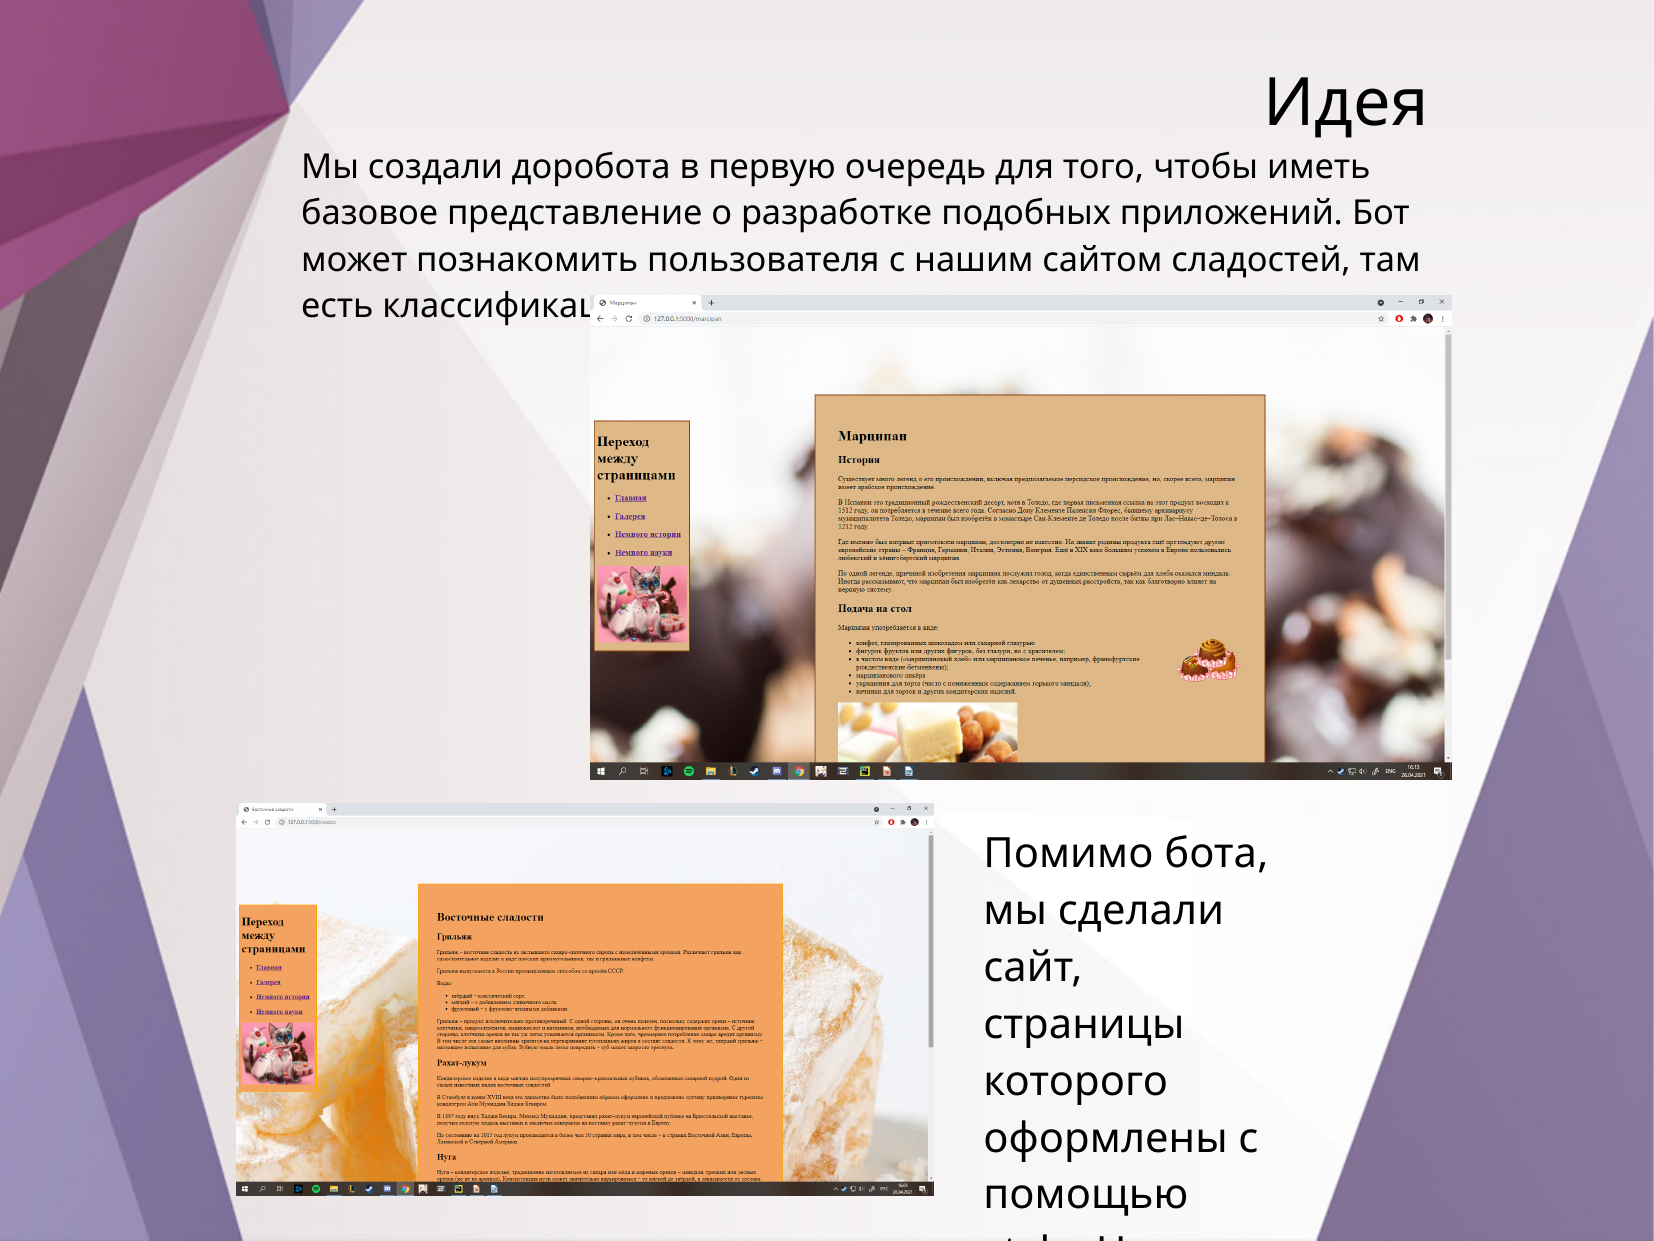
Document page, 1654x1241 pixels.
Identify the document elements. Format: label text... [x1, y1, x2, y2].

title Идея [1263, 34, 1654, 166]
text_box Помимо бота, мы сделали сайт, страницы которого оформлены с помощью style. На нем можно свободно перемещаться между страницами. [968, 814, 1300, 1241]
picture [0, 0, 1654, 1241]
list Мы создали доробота в первую очередь для того, чтобы иметь базовое представление о разработке подобных приложений. Бот может познакомить пользователя с нашим сайтом сладостей, там есть классификация еды и немного истории. [248, 141, 1501, 424]
